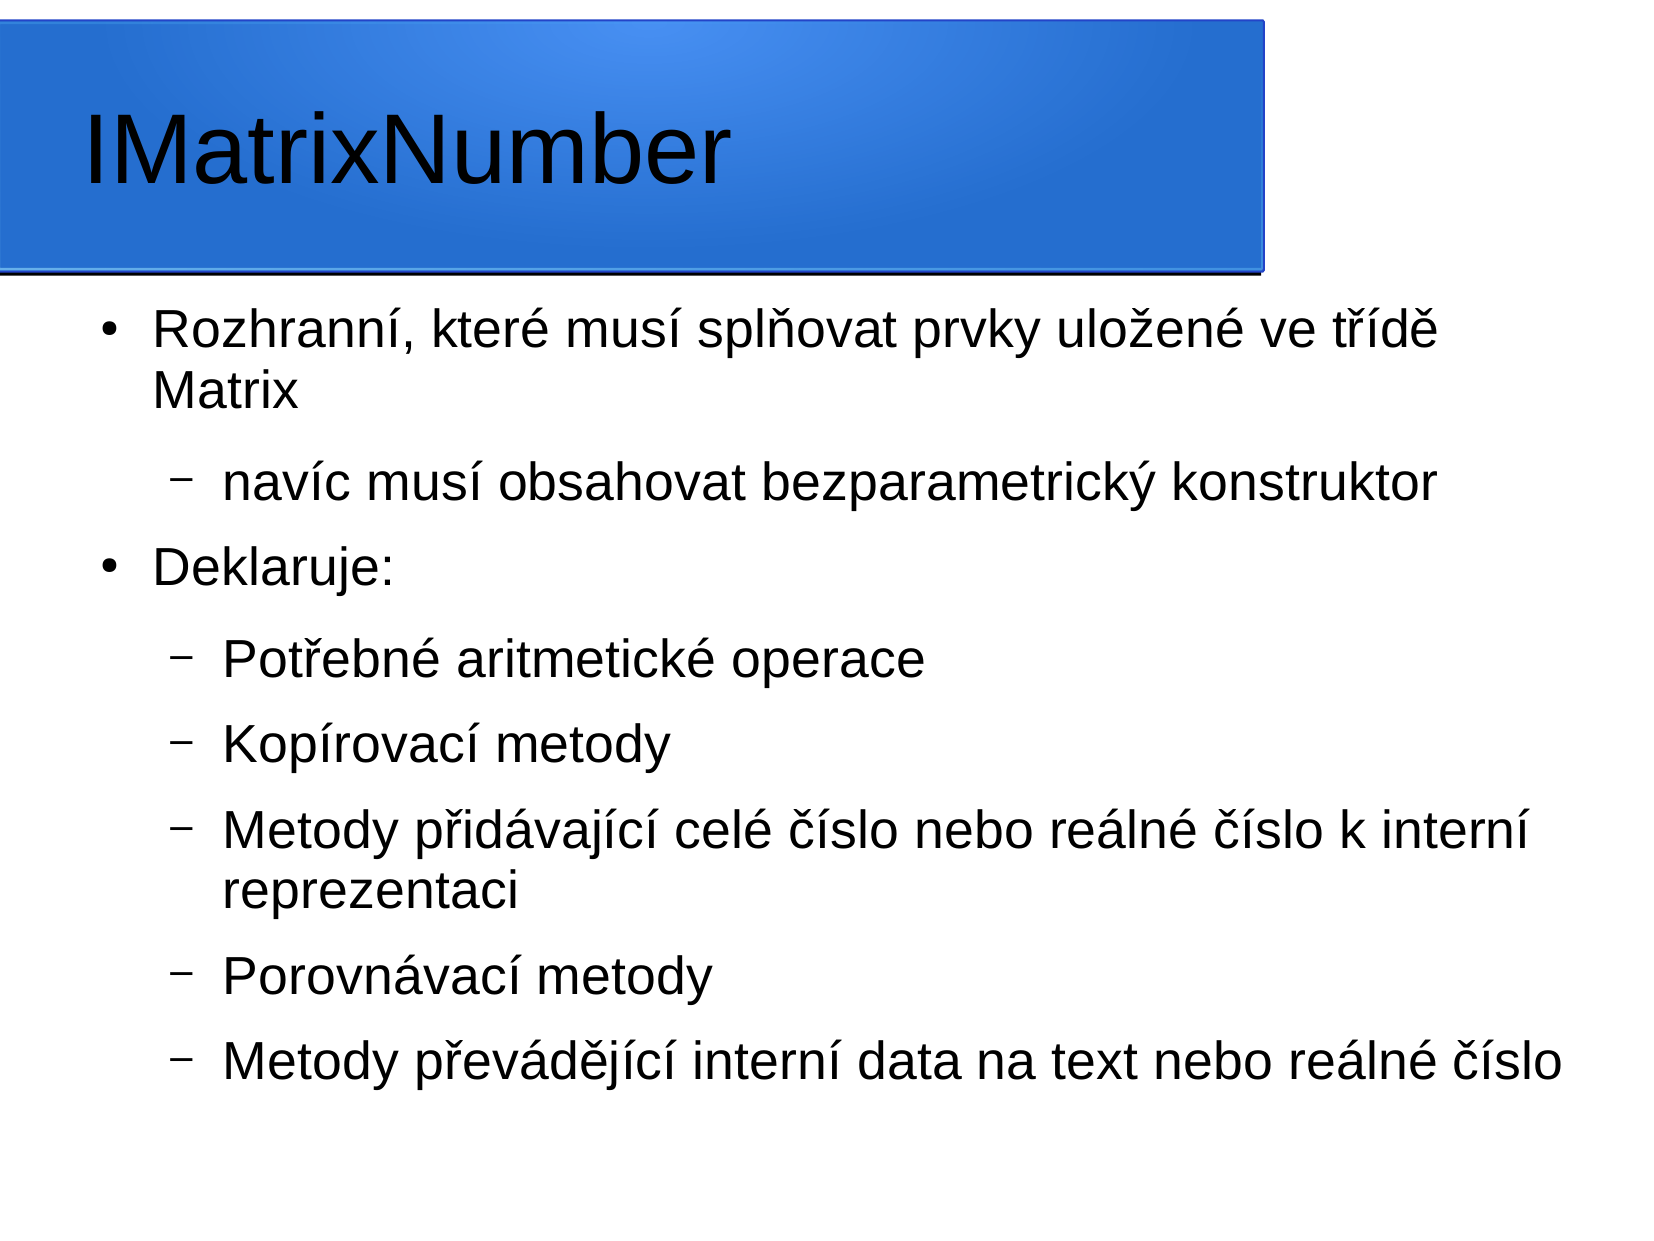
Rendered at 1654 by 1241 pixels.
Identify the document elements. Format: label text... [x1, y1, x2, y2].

title IMatrixNumber [82, 47, 1235, 252]
list Rozhranní, které musí splňovat prvky uložené ve třídě Matrix navíc musí obsahovat bezparametrický konstruktor Deklaruje: Potřebné aritmetické operace Kopírovací metody Metody přidávající celé číslo nebo reálné číslo k interní reprezentaci Porovnávací metody Metody převádějící interní data na text nebo reálné číslo [82, 299, 1571, 1152]
